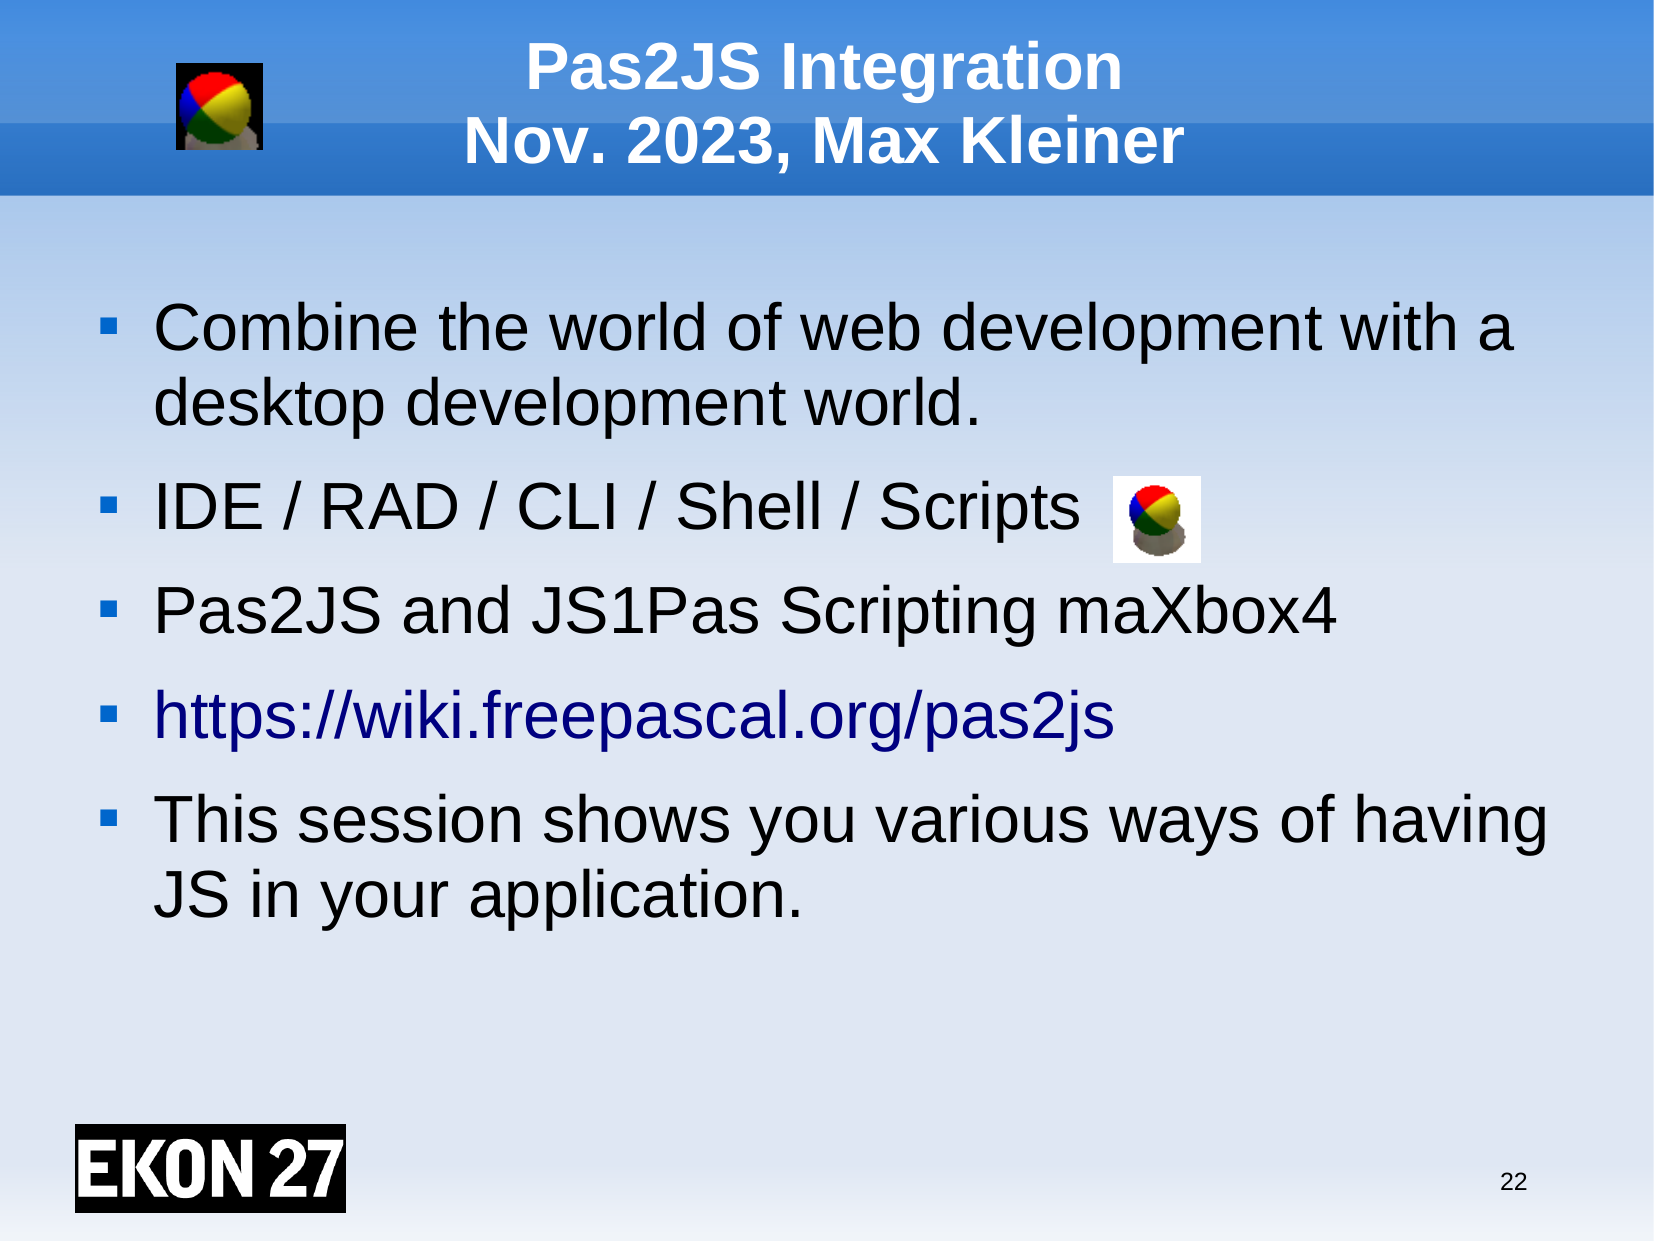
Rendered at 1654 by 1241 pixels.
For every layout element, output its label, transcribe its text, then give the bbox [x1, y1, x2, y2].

list Combine the world of web development with a desktop development world. IDE / RAD / CLI / Shell / Scripts Pas2JS and JS1Pas Scripting maXbox4 https://wiki.freepascal.org/pas2js This session shows you various ways of having JS in your application. [82, 290, 1571, 1109]
picture [0, 0, 1654, 1241]
title Pas2JS Integration Nov. 2023, Max Kleiner [75, 0, 1576, 208]
picture [176, 63, 263, 151]
